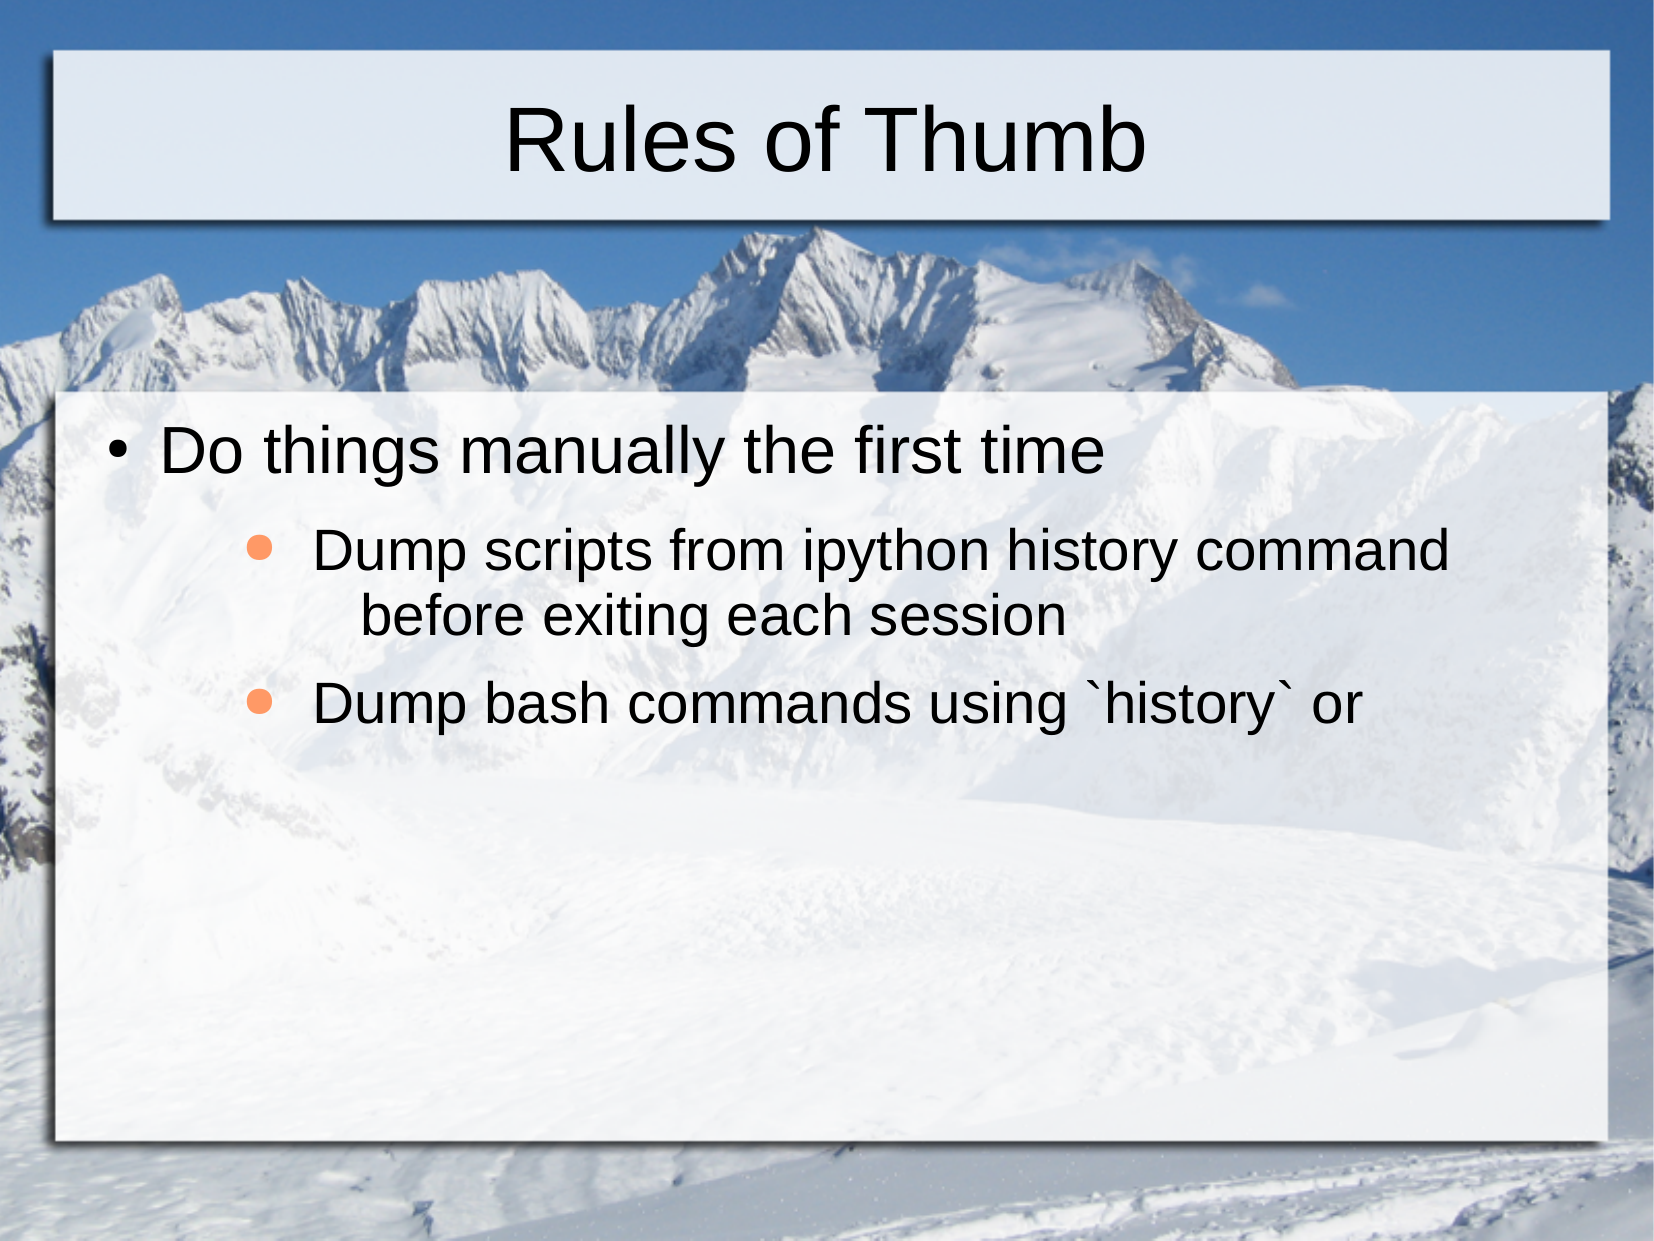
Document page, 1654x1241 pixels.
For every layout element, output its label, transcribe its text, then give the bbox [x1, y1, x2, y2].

list Do things manually the first time Dump scripts from ipython history command before exiting each session Dump bash commands using `history` or [88, 413, 1571, 1232]
title Rules of Thumb [59, 61, 1595, 219]
picture [0, 0, 1654, 1241]
